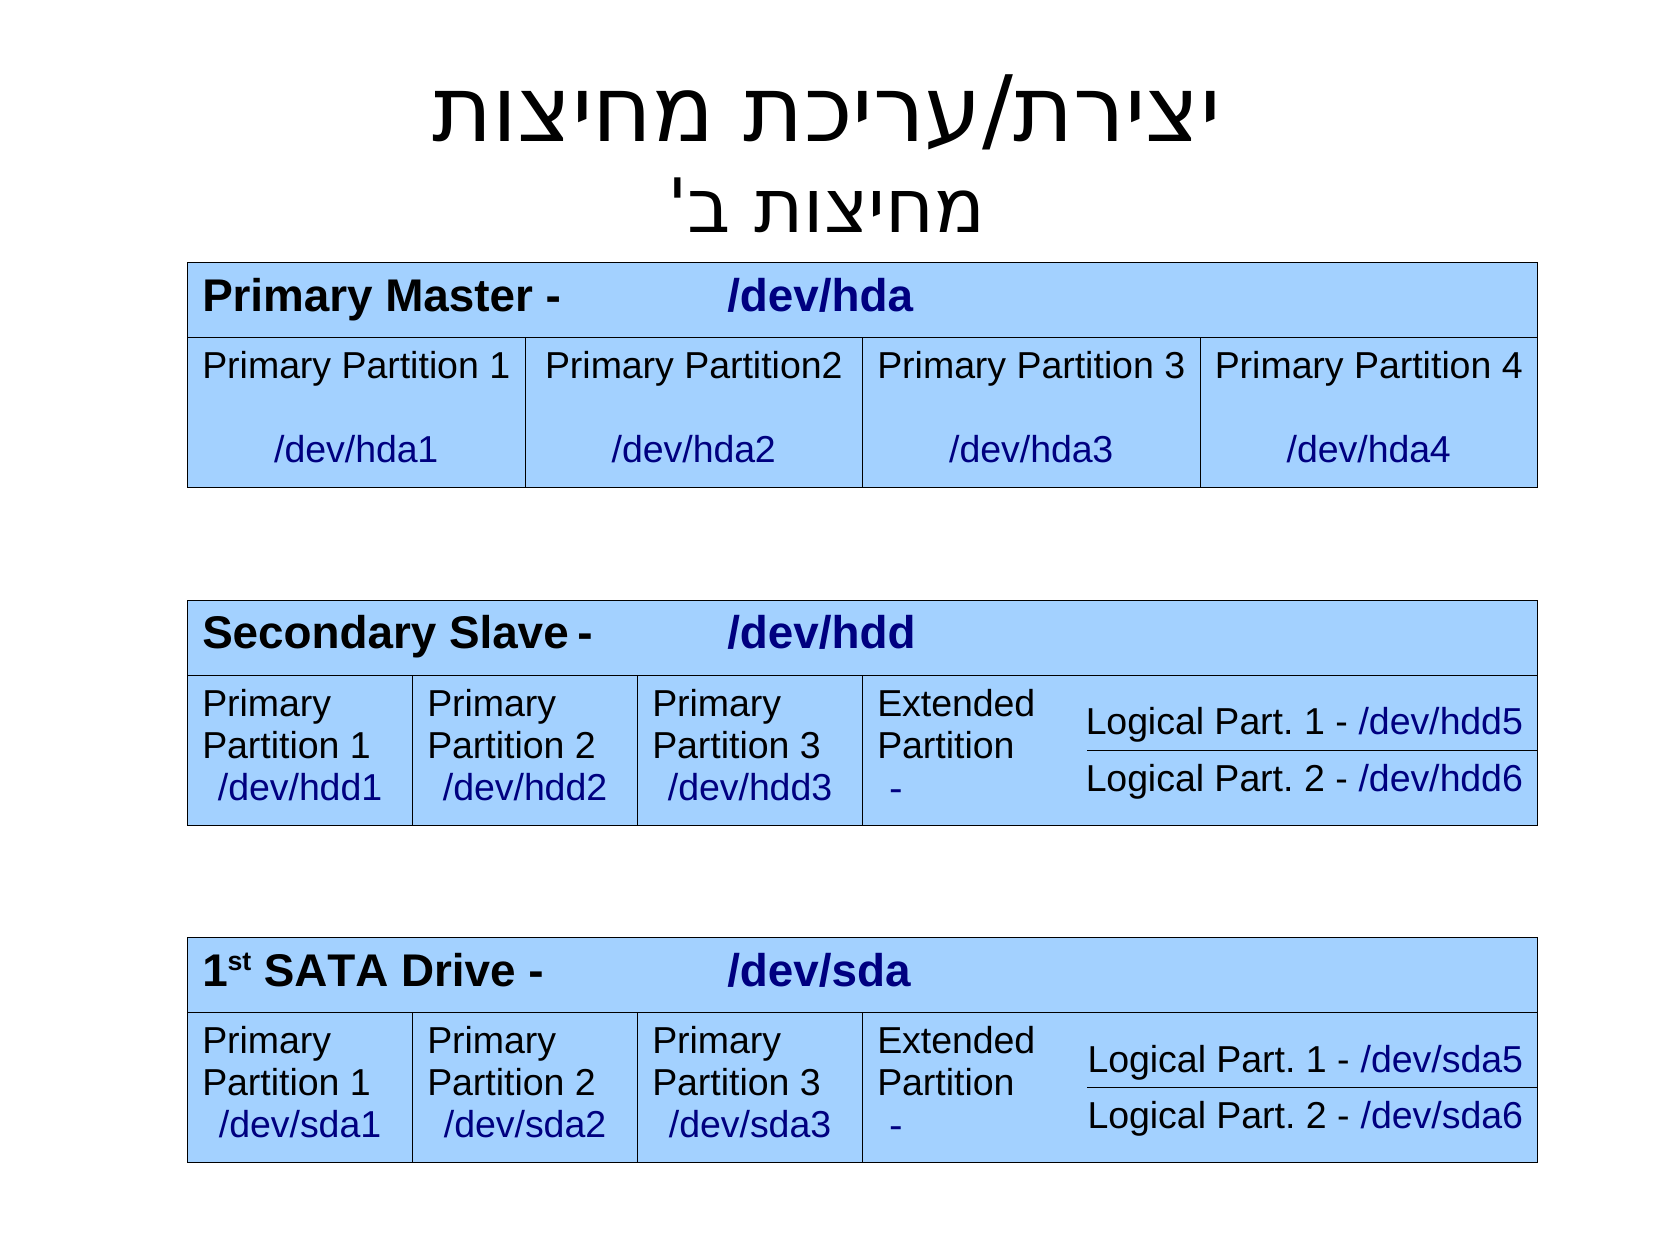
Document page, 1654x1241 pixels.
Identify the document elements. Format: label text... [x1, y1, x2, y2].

text_box [863, 482, 1200, 488]
text_box [187, 668, 1538, 693]
text_box Primary Partition 1 /dev/hda1 [187, 337, 525, 482]
text_box Primary Partition 3 /dev/hda3 [862, 337, 1200, 482]
text_box Primary Partition 2 /dev/hdd2 [412, 675, 637, 816]
text_box Extended Partition - [863, 675, 1088, 816]
text_box [413, 1154, 637, 1163]
title יצירת/עריכת מחיצות מחיצות ב' [82, 51, 1571, 255]
text_box Primary Partition 3 /dev/sda3 [637, 1012, 862, 1154]
text_box [863, 807, 1538, 826]
text_box Logical Part. 1 - /dev/sda5 [1050, 1030, 1538, 1087]
text_box [187, 1006, 1538, 1030]
text_box Primary Partition 3 /dev/hdd3 [637, 675, 863, 816]
text_box Extended Partition - [862, 1012, 1088, 1154]
text_box Primary Partition 1 /dev/hdd1 [187, 675, 412, 816]
text_box [526, 482, 862, 488]
text_box Logical Part. 2 - /dev/hdd6 [1050, 750, 1538, 807]
text_box [413, 816, 637, 826]
text_box Primary Master - /dev/hda [187, 262, 1383, 337]
text_box Primary Partition 4 /dev/hda4 [1200, 337, 1538, 482]
text_box [187, 816, 412, 826]
text_box [187, 482, 525, 488]
text_box Logical Part. 1 - /dev/hdd5 [1050, 693, 1538, 750]
text_box Primary Partition2 /dev/hda2 [525, 337, 862, 482]
text_box [638, 816, 862, 826]
text_box 1st SATA Drive - /dev/sda [187, 937, 1538, 1006]
text_box [1201, 482, 1538, 488]
text_box [863, 1145, 1538, 1163]
text_box Logical Part. 2 - /dev/sda6 [1050, 1087, 1538, 1145]
text_box [638, 1154, 862, 1163]
text_box [187, 1154, 412, 1163]
text_box Primary Partition 2 /dev/sda2 [412, 1012, 637, 1154]
text_box Primary Partition 1 /dev/sda1 [187, 1012, 412, 1154]
text_box Secondary Slave - /dev/hdd [187, 600, 1538, 668]
text_box [1383, 262, 1538, 337]
